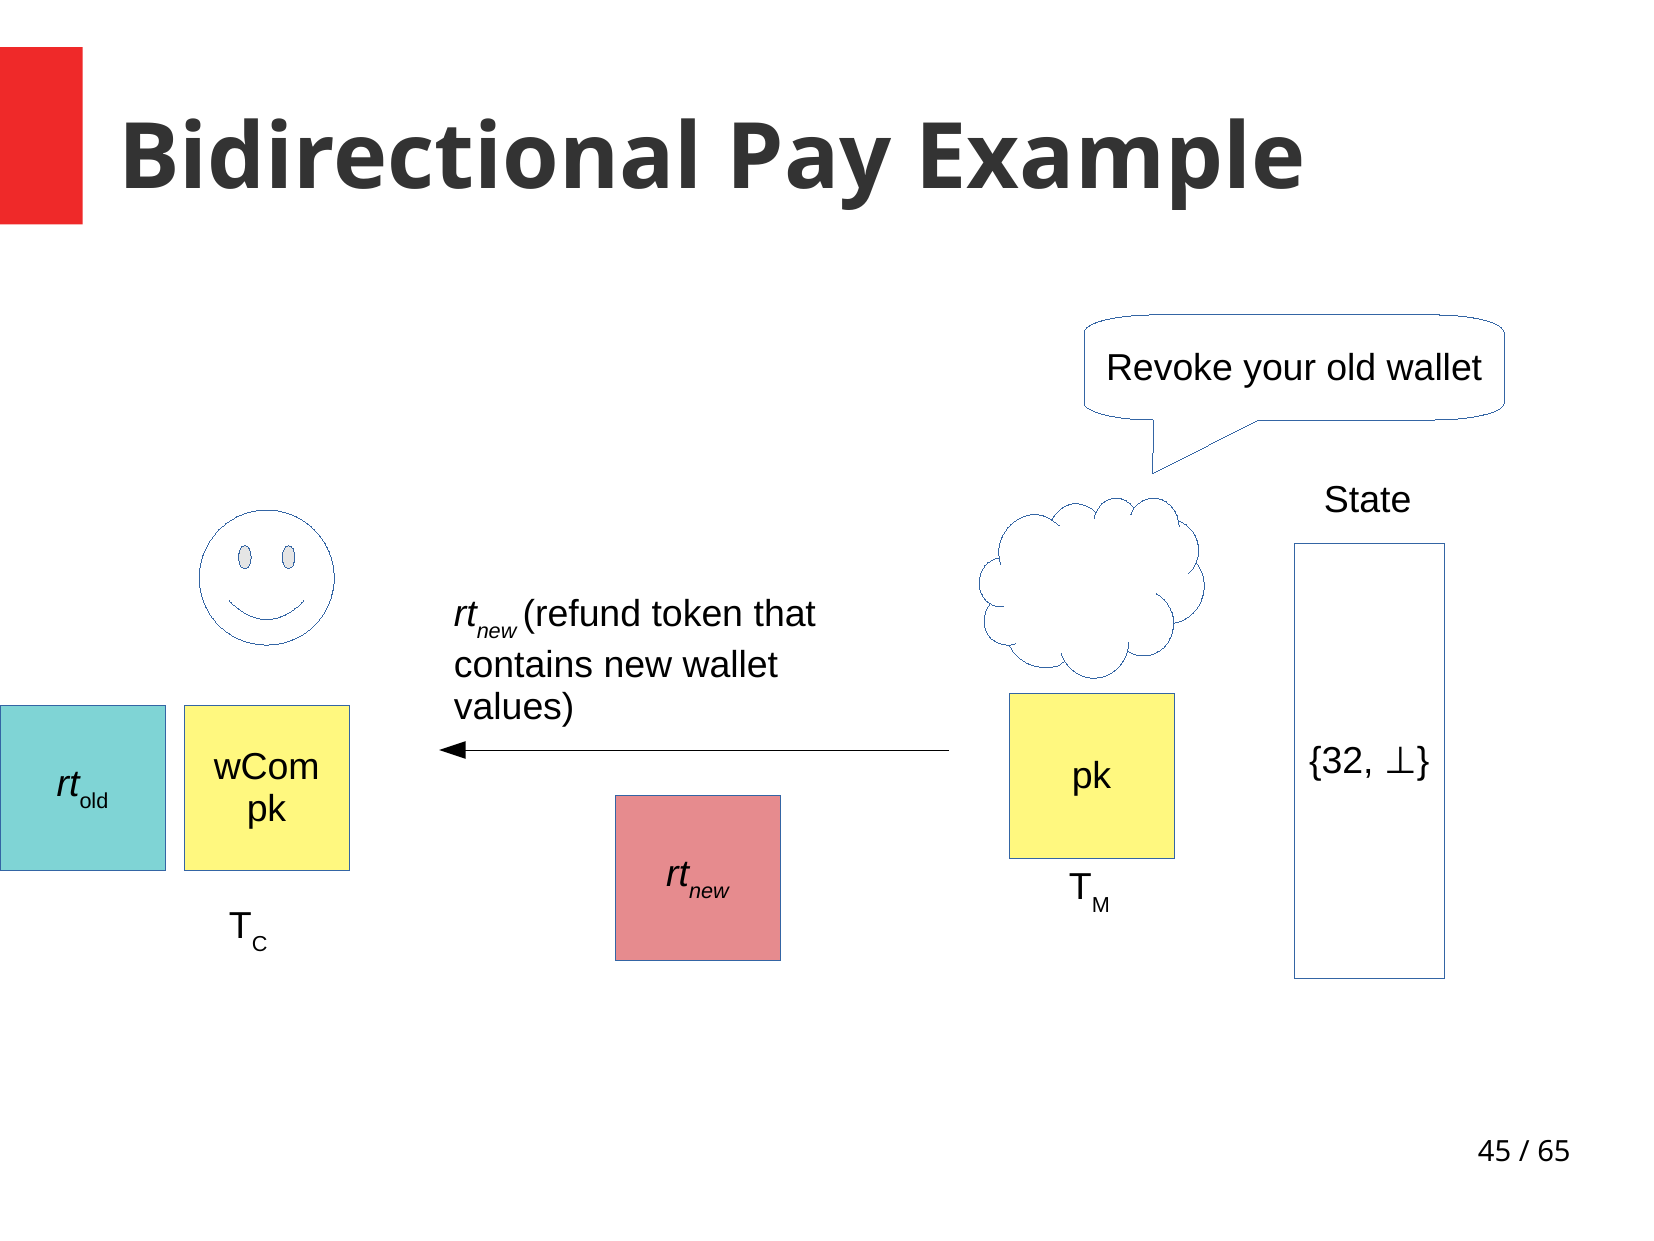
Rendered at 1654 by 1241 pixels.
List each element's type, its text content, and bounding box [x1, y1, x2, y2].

text_box rtnew (refund token that contains new wallet values) [439, 584, 920, 777]
text_box TM [1054, 859, 1145, 966]
text_box State [1309, 471, 1460, 571]
text_box wCom pk [184, 705, 350, 871]
text_box [199, 510, 335, 646]
title Bidirectional Pay Example [118, 49, 1571, 257]
text_box pk [1009, 693, 1175, 859]
text_box TC [214, 897, 305, 1006]
text_box {32, ⊥} [1294, 543, 1445, 979]
text_box Revoke your old wallet [1084, 314, 1505, 474]
text_box rtold [0, 705, 166, 871]
text_box rtnew [615, 795, 781, 961]
text_box [979, 498, 1205, 679]
